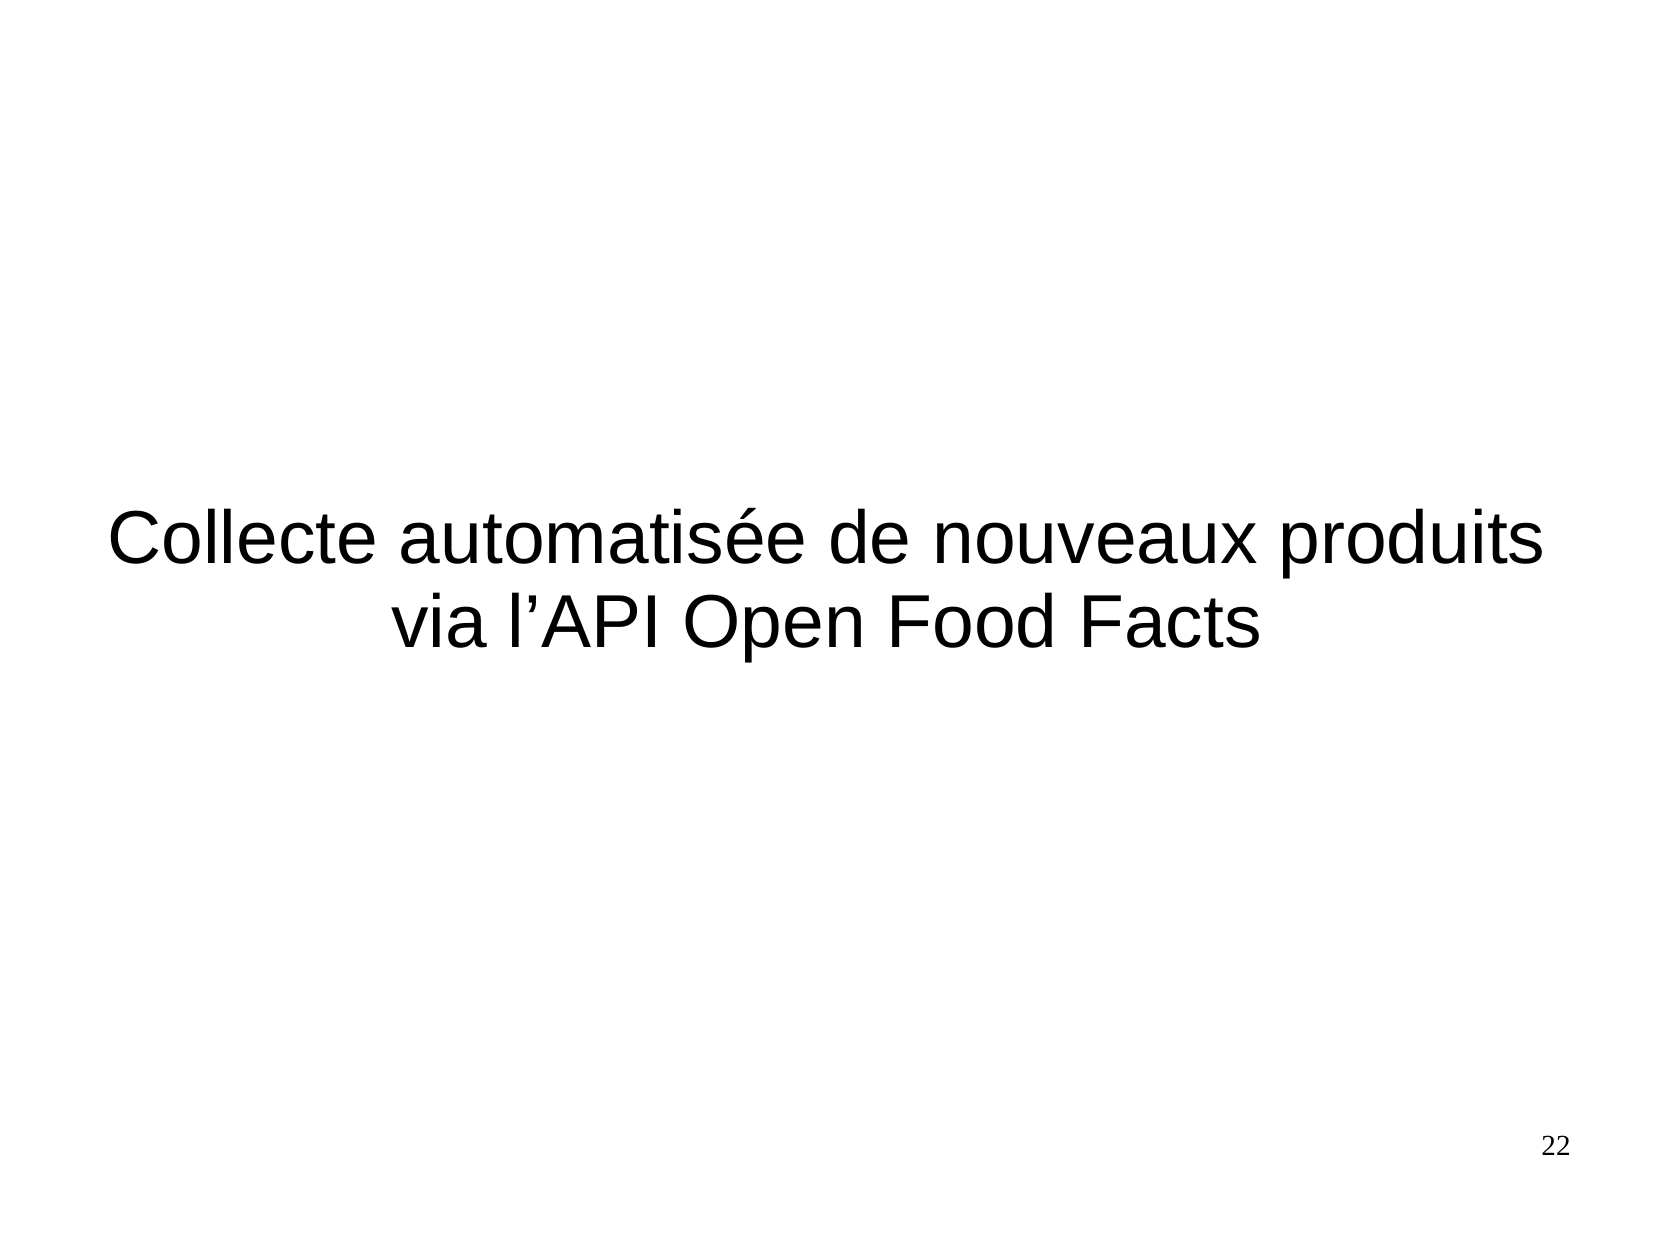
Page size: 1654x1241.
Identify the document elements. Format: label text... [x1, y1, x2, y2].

subtitle Collecte automatisée de nouveaux produits via l’API Open Food Facts [82, 49, 1571, 1109]
